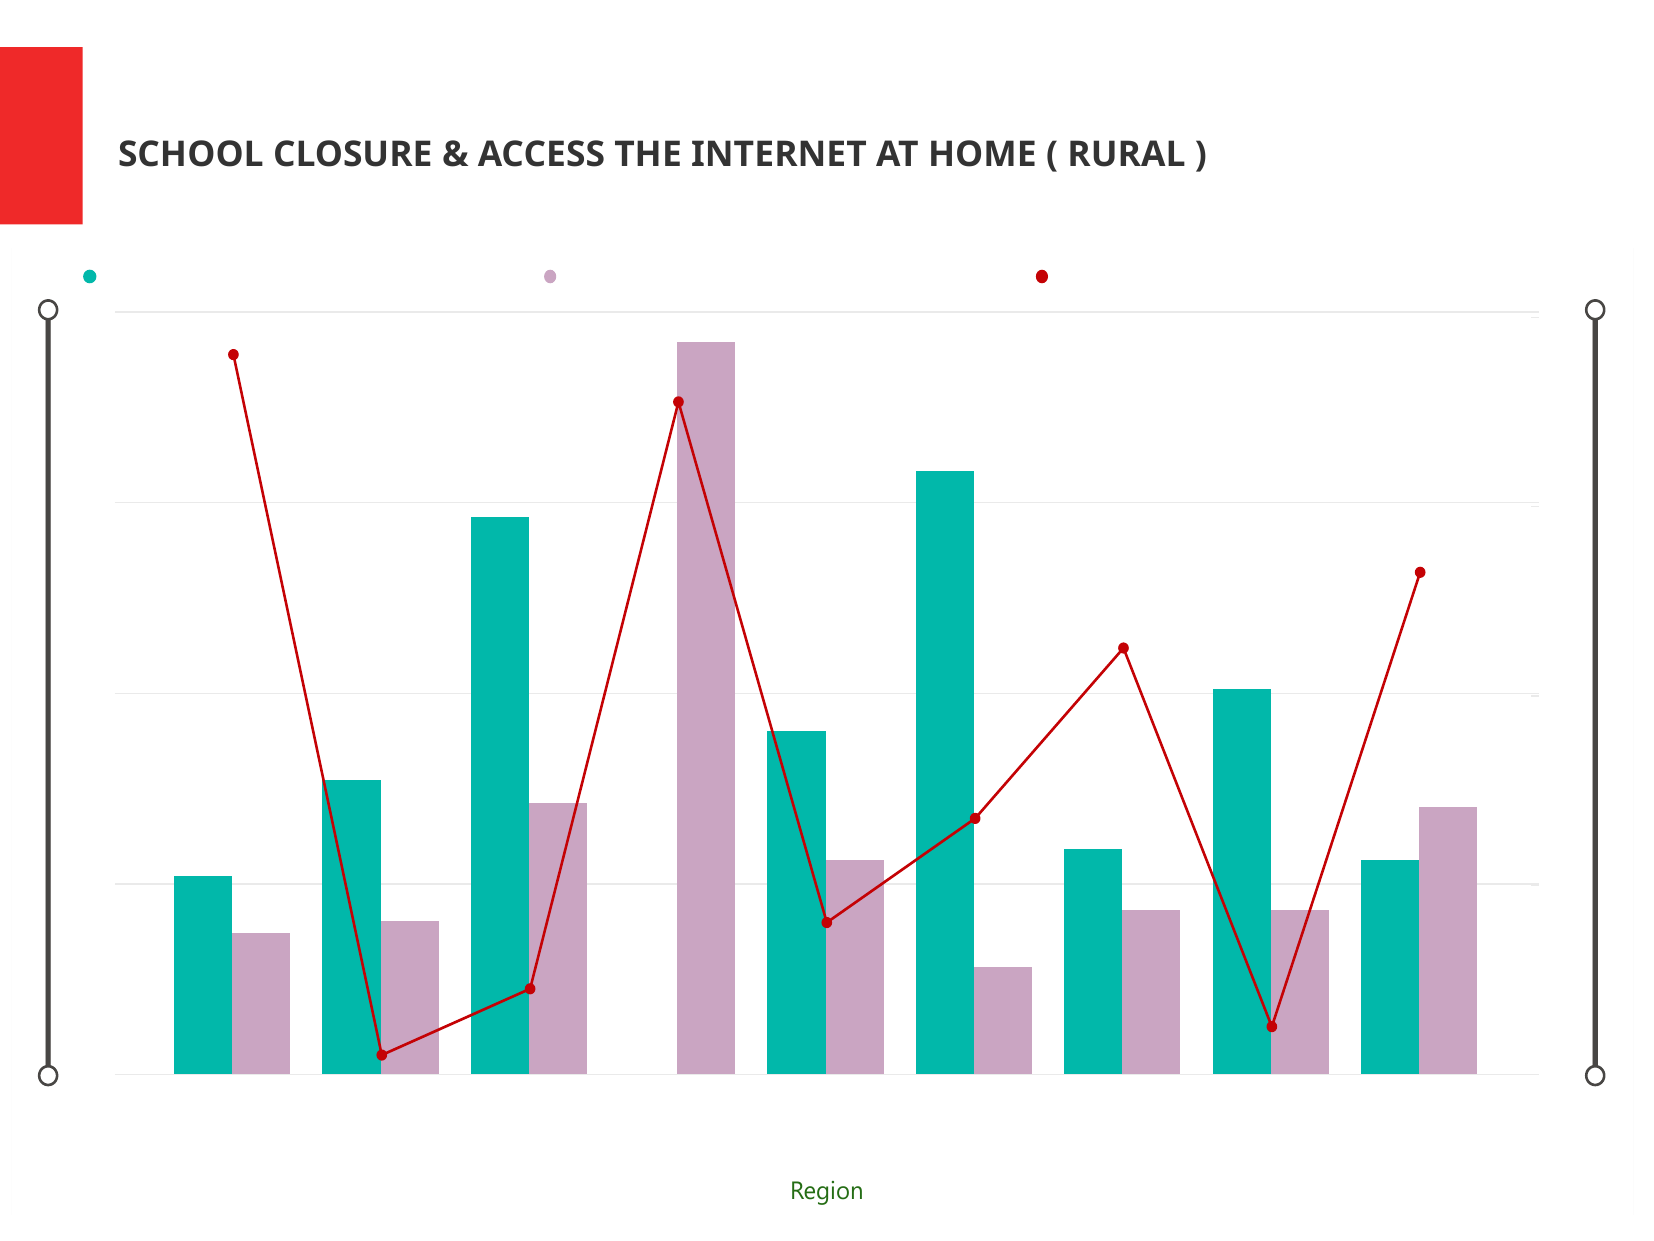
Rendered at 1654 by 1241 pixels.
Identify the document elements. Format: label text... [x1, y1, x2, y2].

picture [11, 248, 1643, 1215]
title SCHOOL CLOSURE & ACCESS THE INTERNET AT HOME ( RURAL ) [118, 49, 1571, 248]
